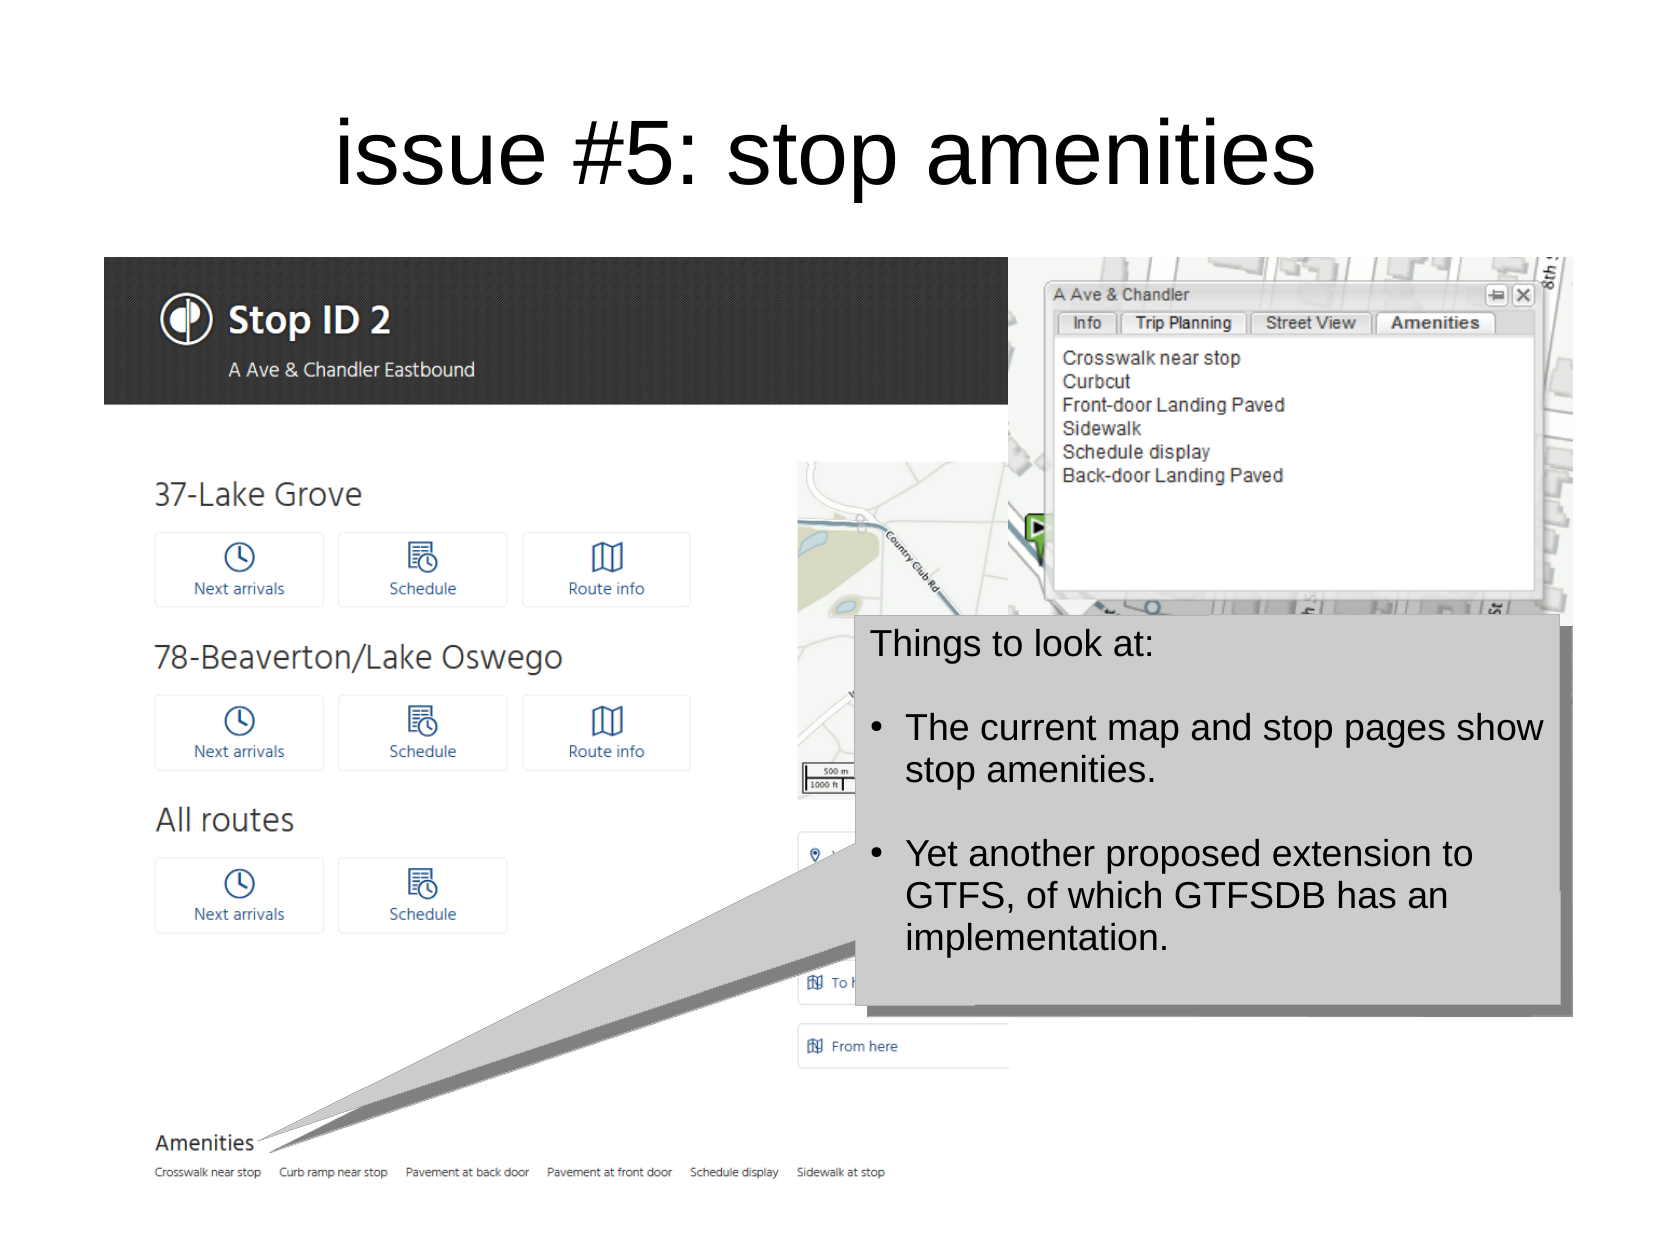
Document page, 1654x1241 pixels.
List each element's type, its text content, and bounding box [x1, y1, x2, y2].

text_box Things to look at: The current map and stop pages show stop amenities. Yet another proposed extension to GTFS, of which GTFSDB has an implementation. [257, 614, 1561, 1141]
title issue #5: stop amenities [82, 49, 1571, 257]
picture [104, 257, 1573, 1186]
